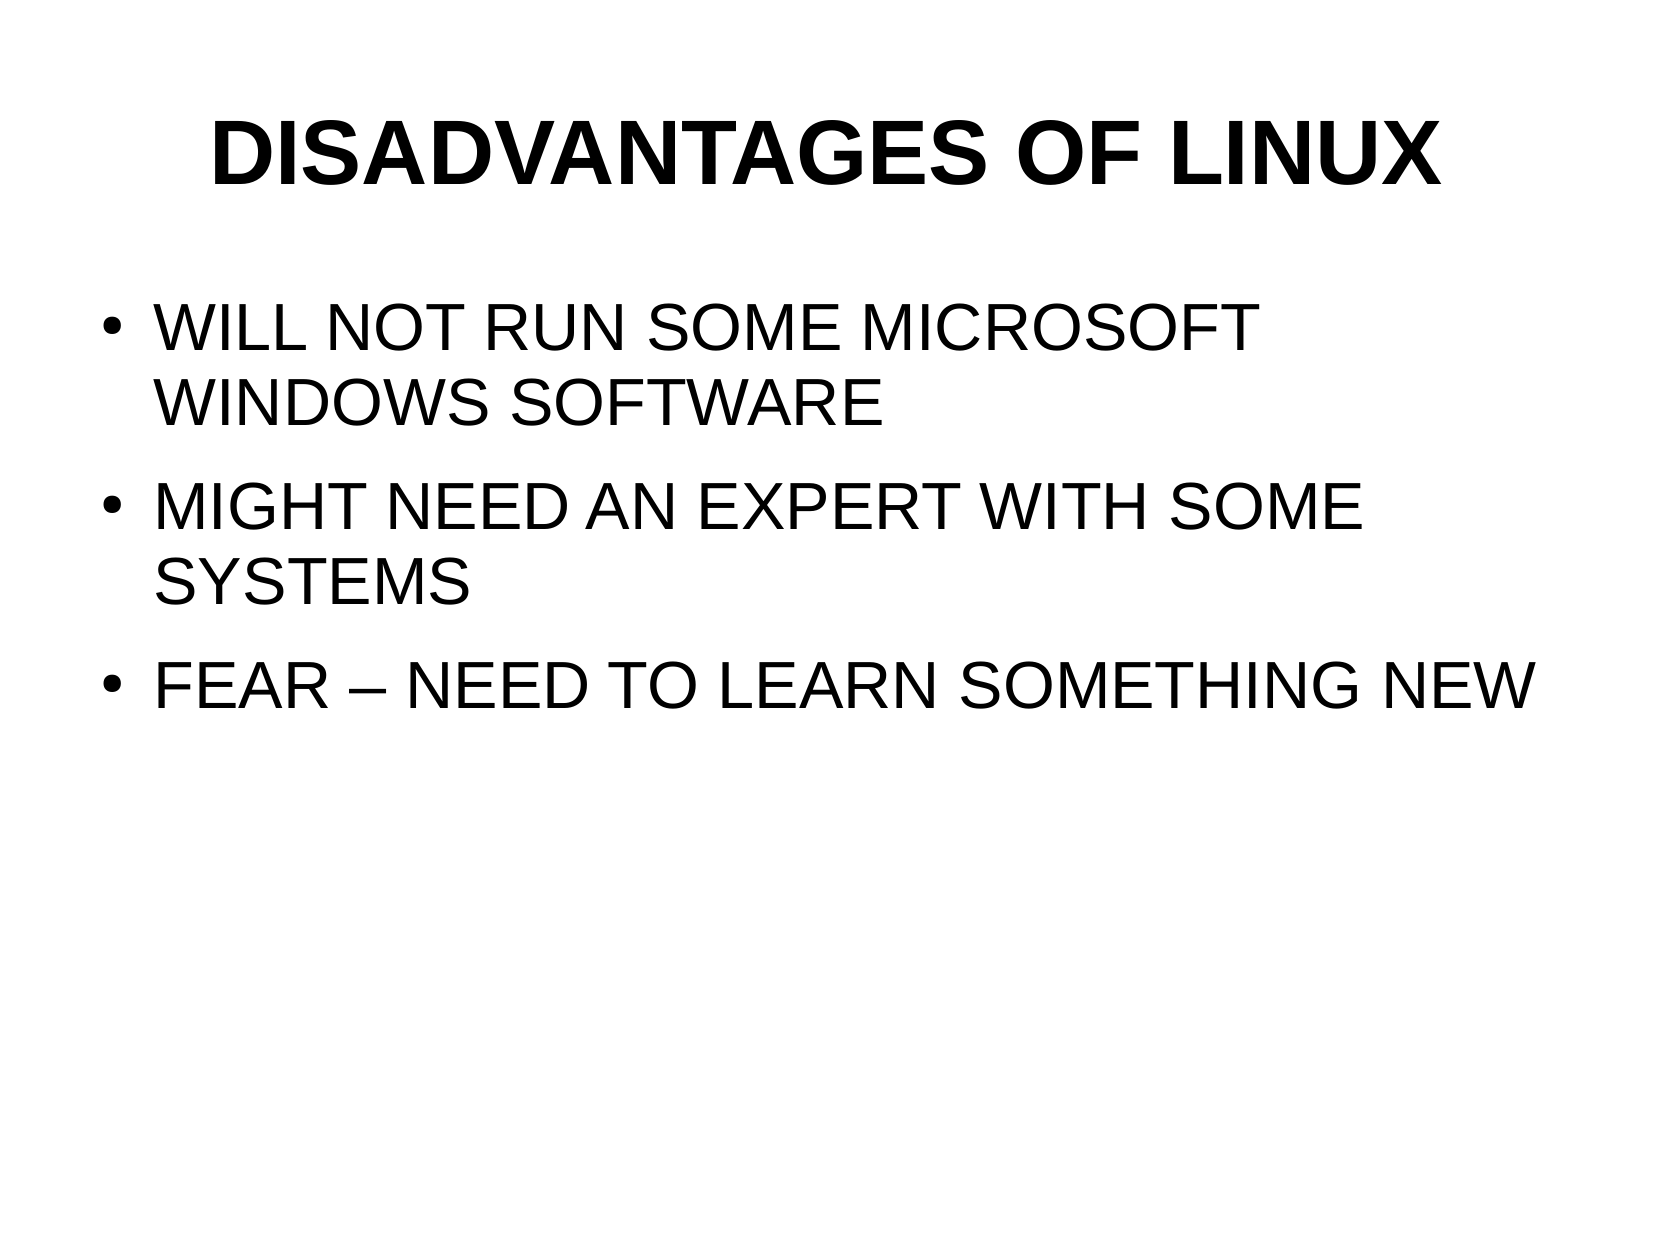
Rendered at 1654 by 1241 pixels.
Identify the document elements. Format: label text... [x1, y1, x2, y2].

list WILL NOT RUN SOME MICROSOFT WINDOWS SOFTWARE MIGHT NEED AN EXPERT WITH SOME SYSTEMS FEAR – NEED TO LEARN SOMETHING NEW [82, 290, 1571, 1010]
title DISADVANTAGES OF LINUX [82, 49, 1571, 257]
